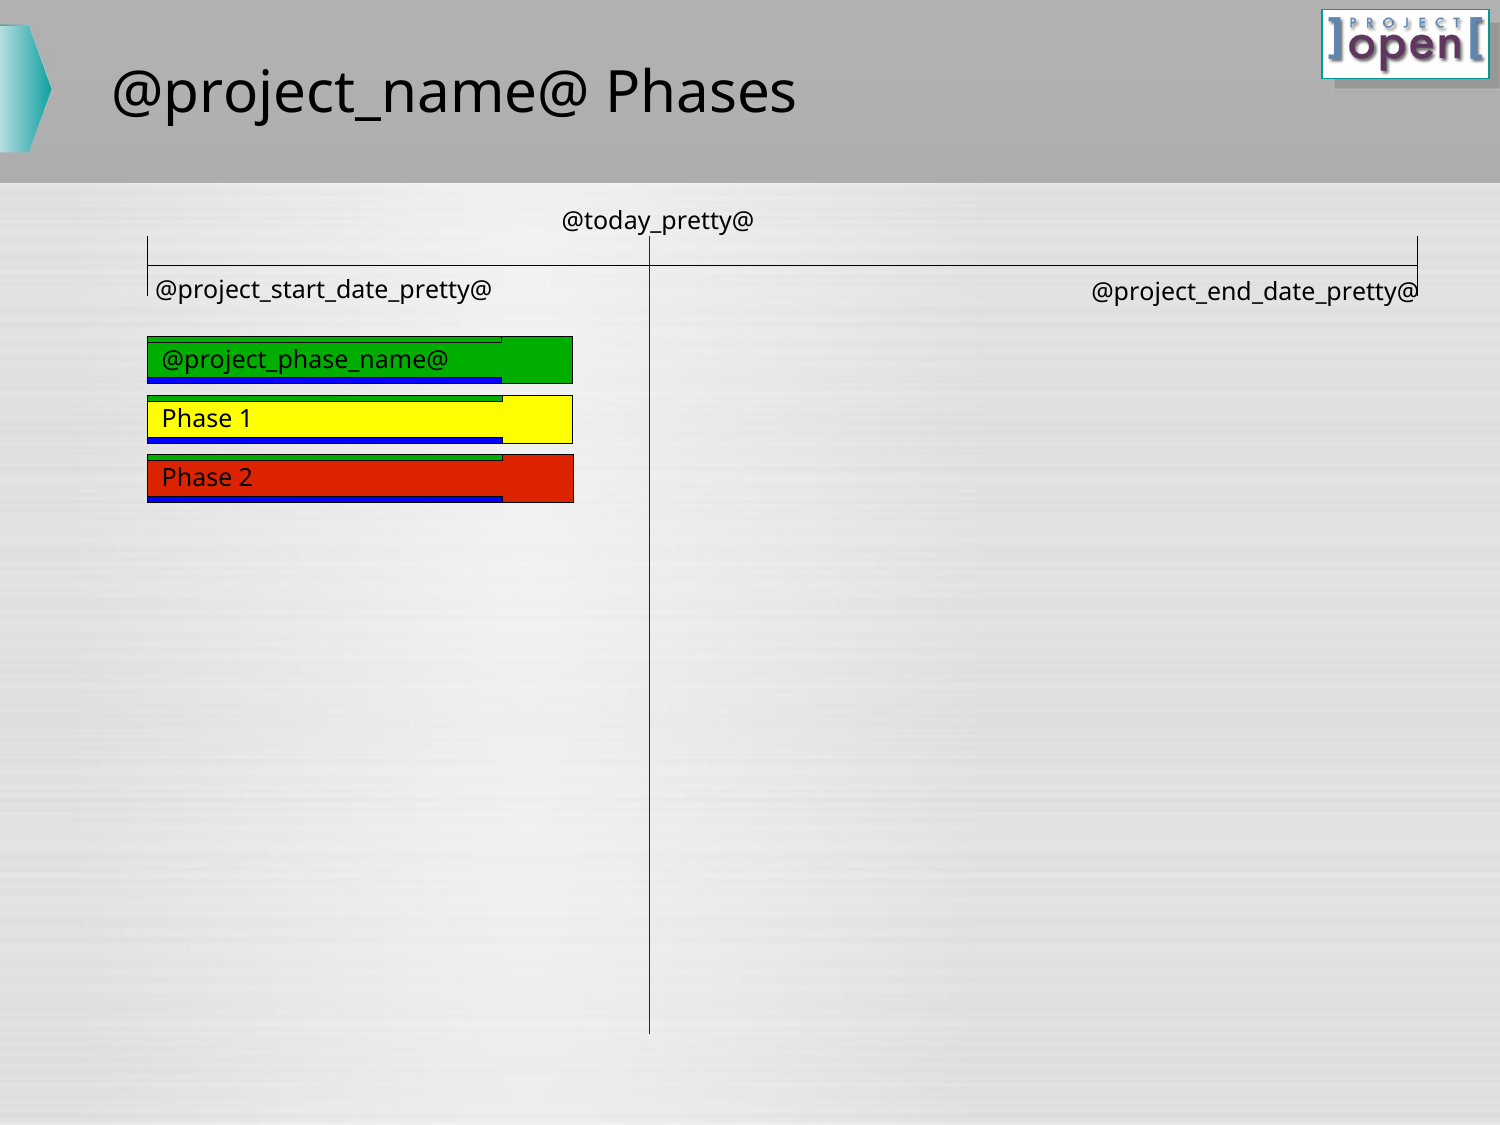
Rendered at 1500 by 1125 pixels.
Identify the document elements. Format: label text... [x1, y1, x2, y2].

title @project_name@ Phases [97, 26, 1426, 153]
text_box @project_phase_name@ [147, 336, 573, 384]
text_box @project_start_date_pretty@ [140, 265, 497, 311]
picture [0, 0, 1500, 1125]
text_box [147, 496, 503, 503]
picture [1323, 10, 1488, 78]
text_box Phase 2 [147, 454, 574, 503]
text_box [147, 336, 502, 343]
text_box [147, 437, 503, 444]
text_box @project_end_date_pretty@ [1076, 268, 1424, 313]
text_box [147, 377, 502, 384]
text_box @today_pretty@ [546, 197, 762, 243]
text_box Phase 1 [147, 395, 573, 444]
text_box [147, 395, 503, 402]
text_box [147, 454, 503, 461]
